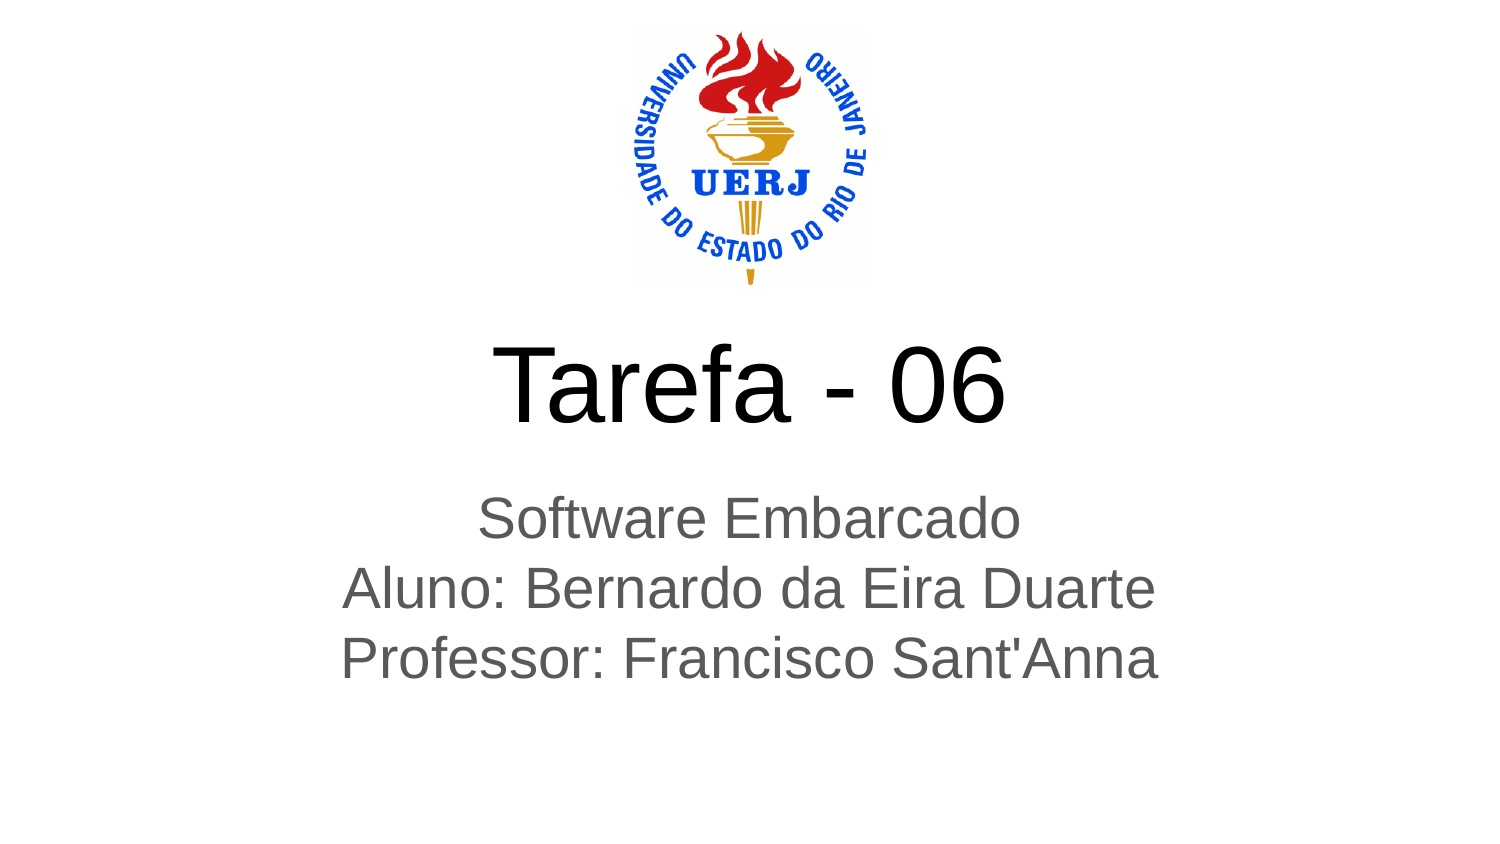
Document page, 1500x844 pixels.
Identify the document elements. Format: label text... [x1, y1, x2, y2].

title Tarefa - 06 [51, 122, 1449, 459]
subtitle Software Embarcado Aluno: Bernardo da Eira Duarte Professor: Francisco Sant'Anna [51, 464, 1449, 595]
picture [634, 31, 866, 285]
